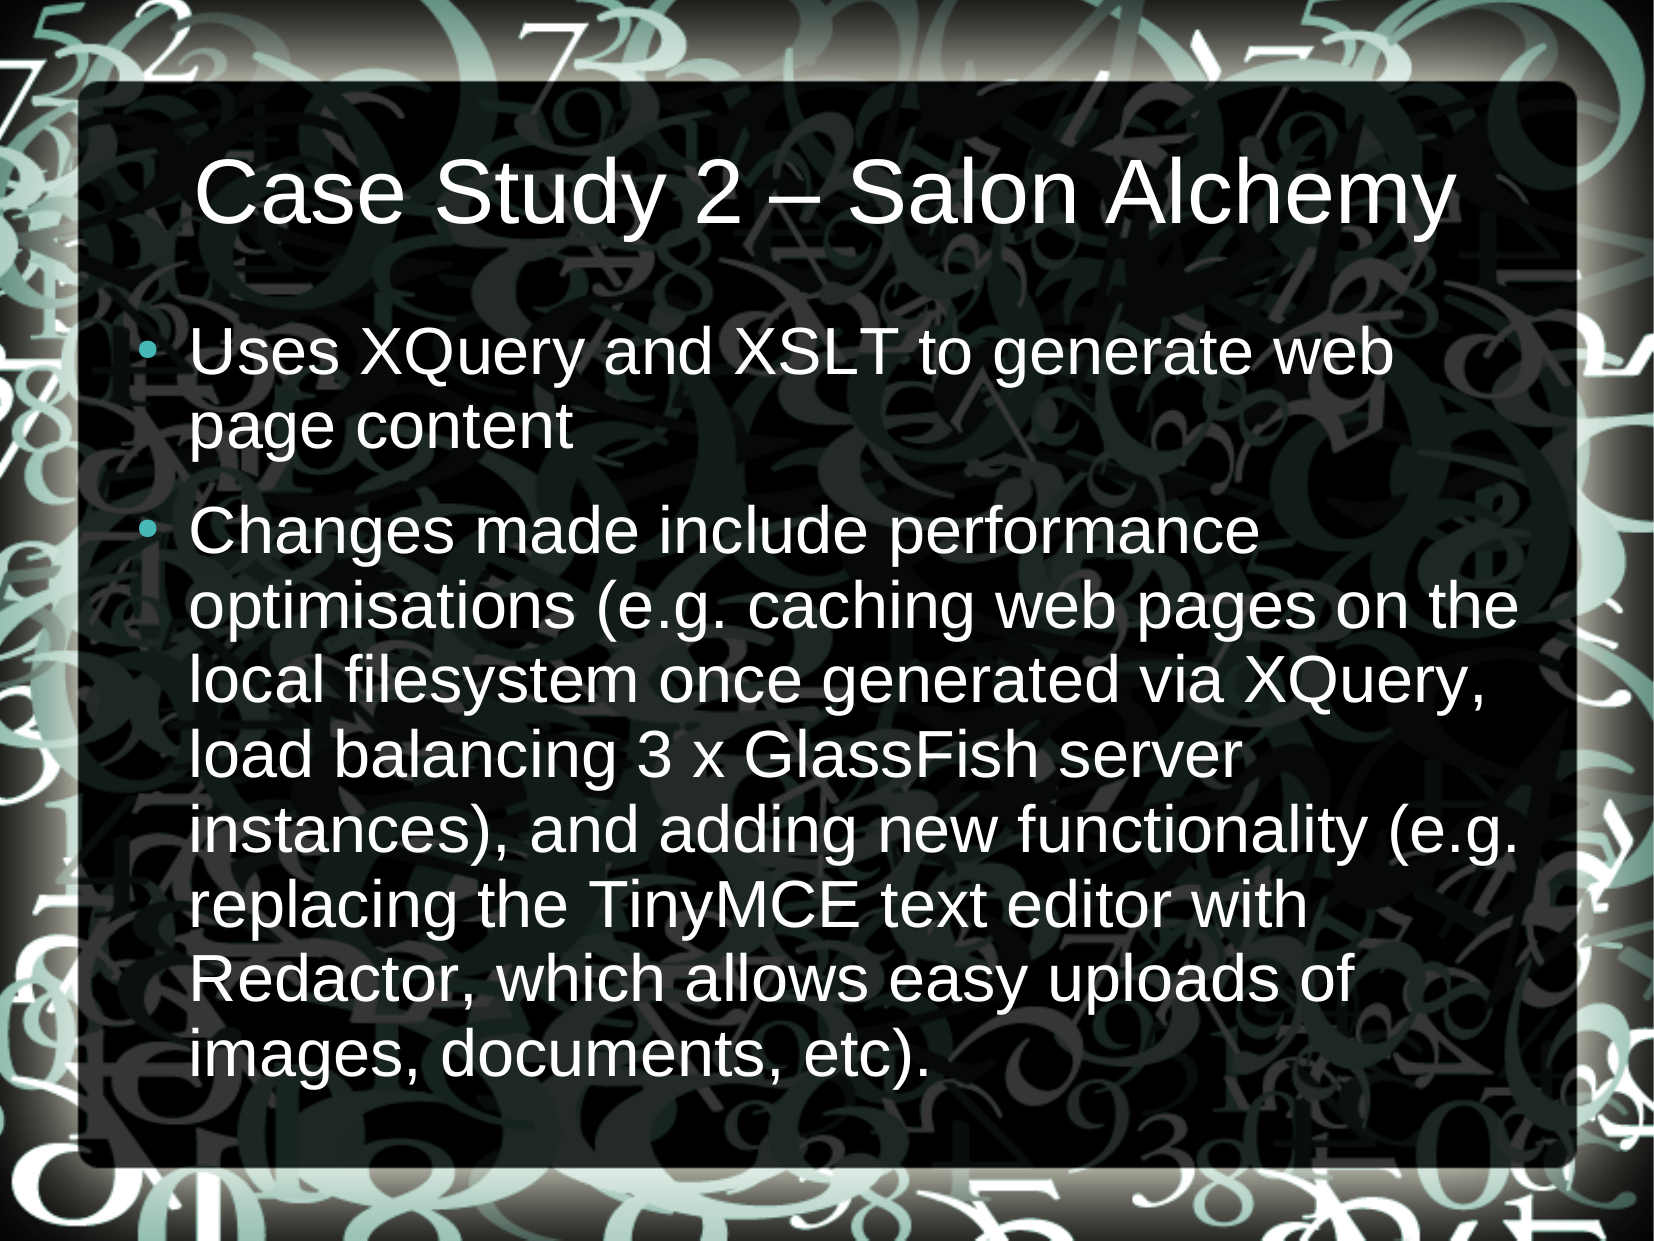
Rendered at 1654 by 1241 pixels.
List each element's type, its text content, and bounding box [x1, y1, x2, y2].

title Case Study 2 – Salon Alchemy [82, 88, 1571, 296]
picture [0, 0, 1654, 1241]
list Uses XQuery and XSLT to generate web page content Changes made include performance optimisations (e.g. caching web pages on the local filesystem once generated via XQuery, load balancing 3 x GlassFish server instances), and adding new functionality (e.g. replacing the TinyMCE text editor with Redactor, which allows easy uploads of images, documents, etc). [118, 313, 1542, 1089]
